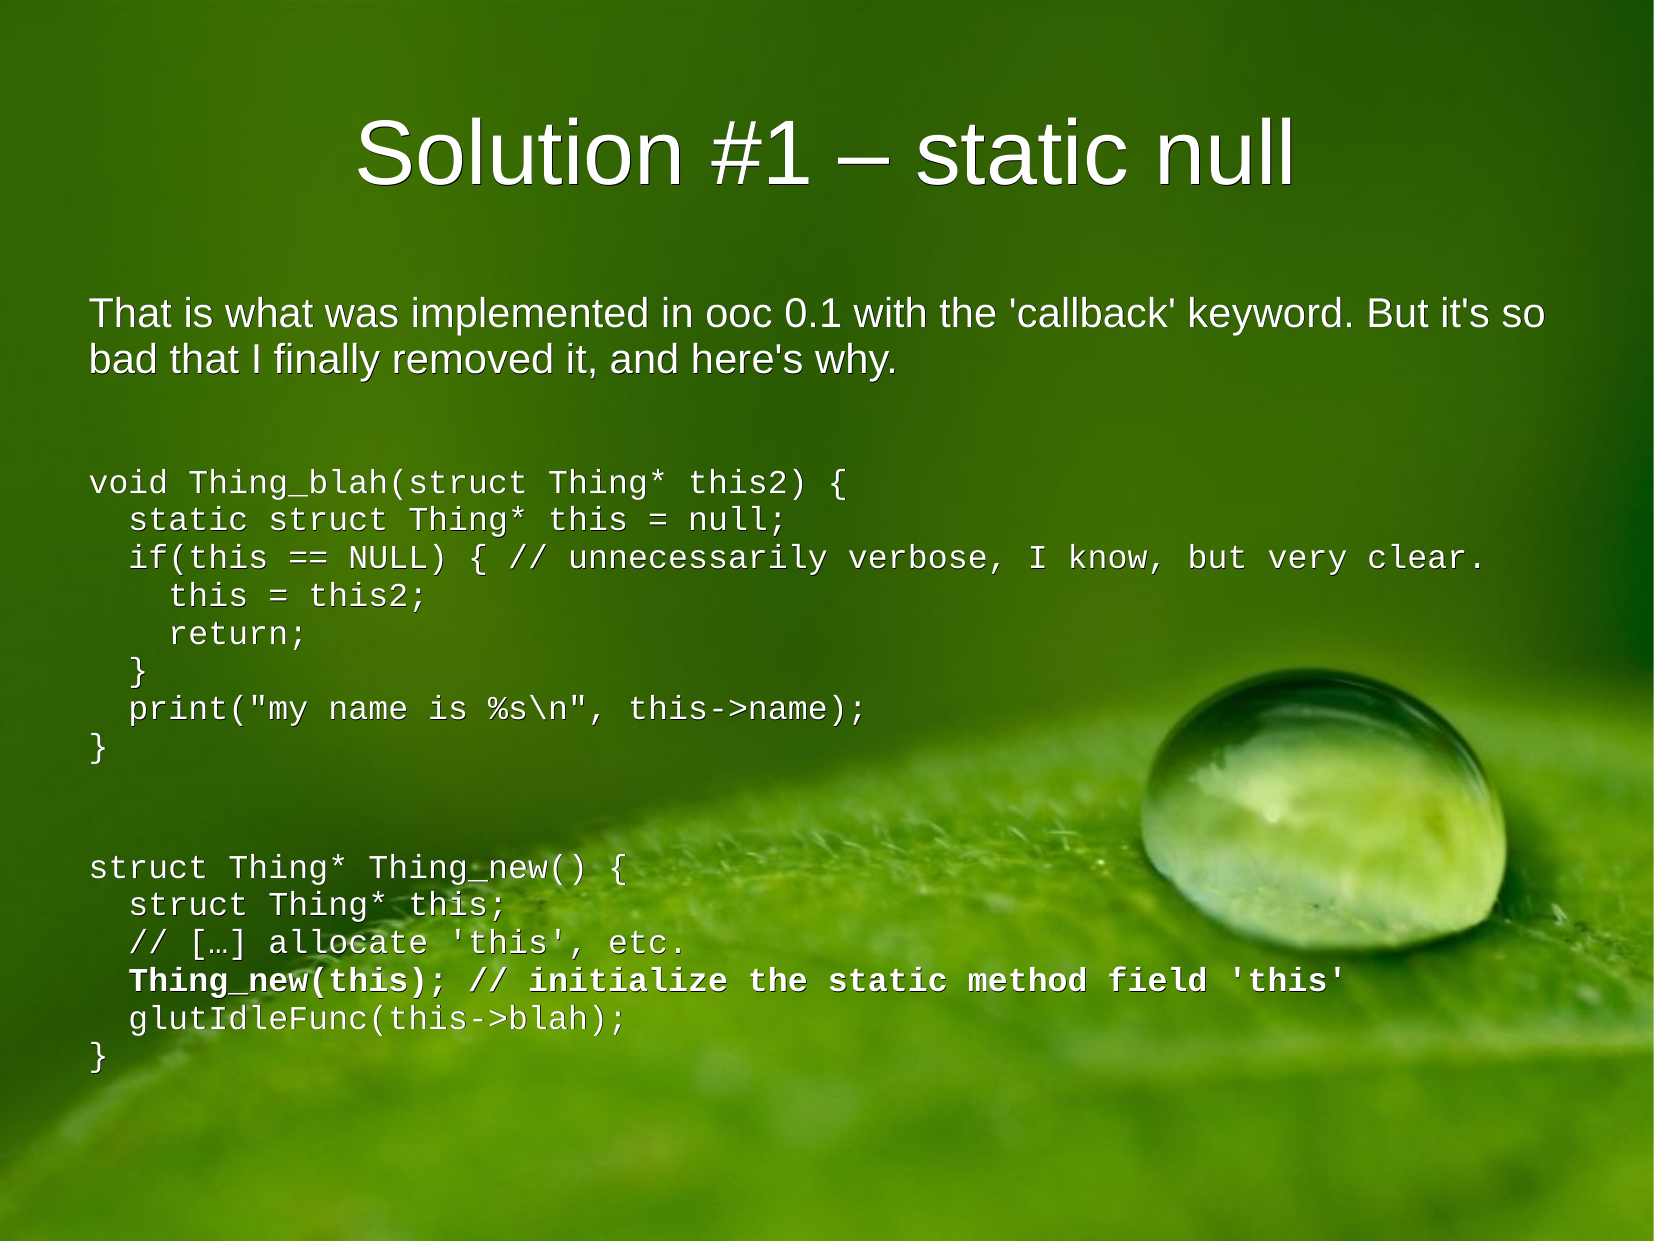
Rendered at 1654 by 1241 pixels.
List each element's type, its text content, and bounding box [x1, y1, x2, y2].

list That is what was implemented in ooc 0.1 with the 'callback' keyword. But it's so bad that I finally removed it, and here's why. void Thing_blah(struct Thing* this2) { static struct Thing* this = null; if(this == NULL) { // unnecessarily verbose, I know, but very clear. this = this2; return; } print("my name is %s\n", this->name); } struct Thing* Thing_new() { struct Thing* this; // […] allocate 'this', etc. Thing_new(this); // initialize the static method field 'this' glutIdleFunc(this->blah); } [88, 289, 1577, 1094]
title Solution #1 – static null [82, 56, 1571, 250]
picture [0, 0, 1654, 1241]
